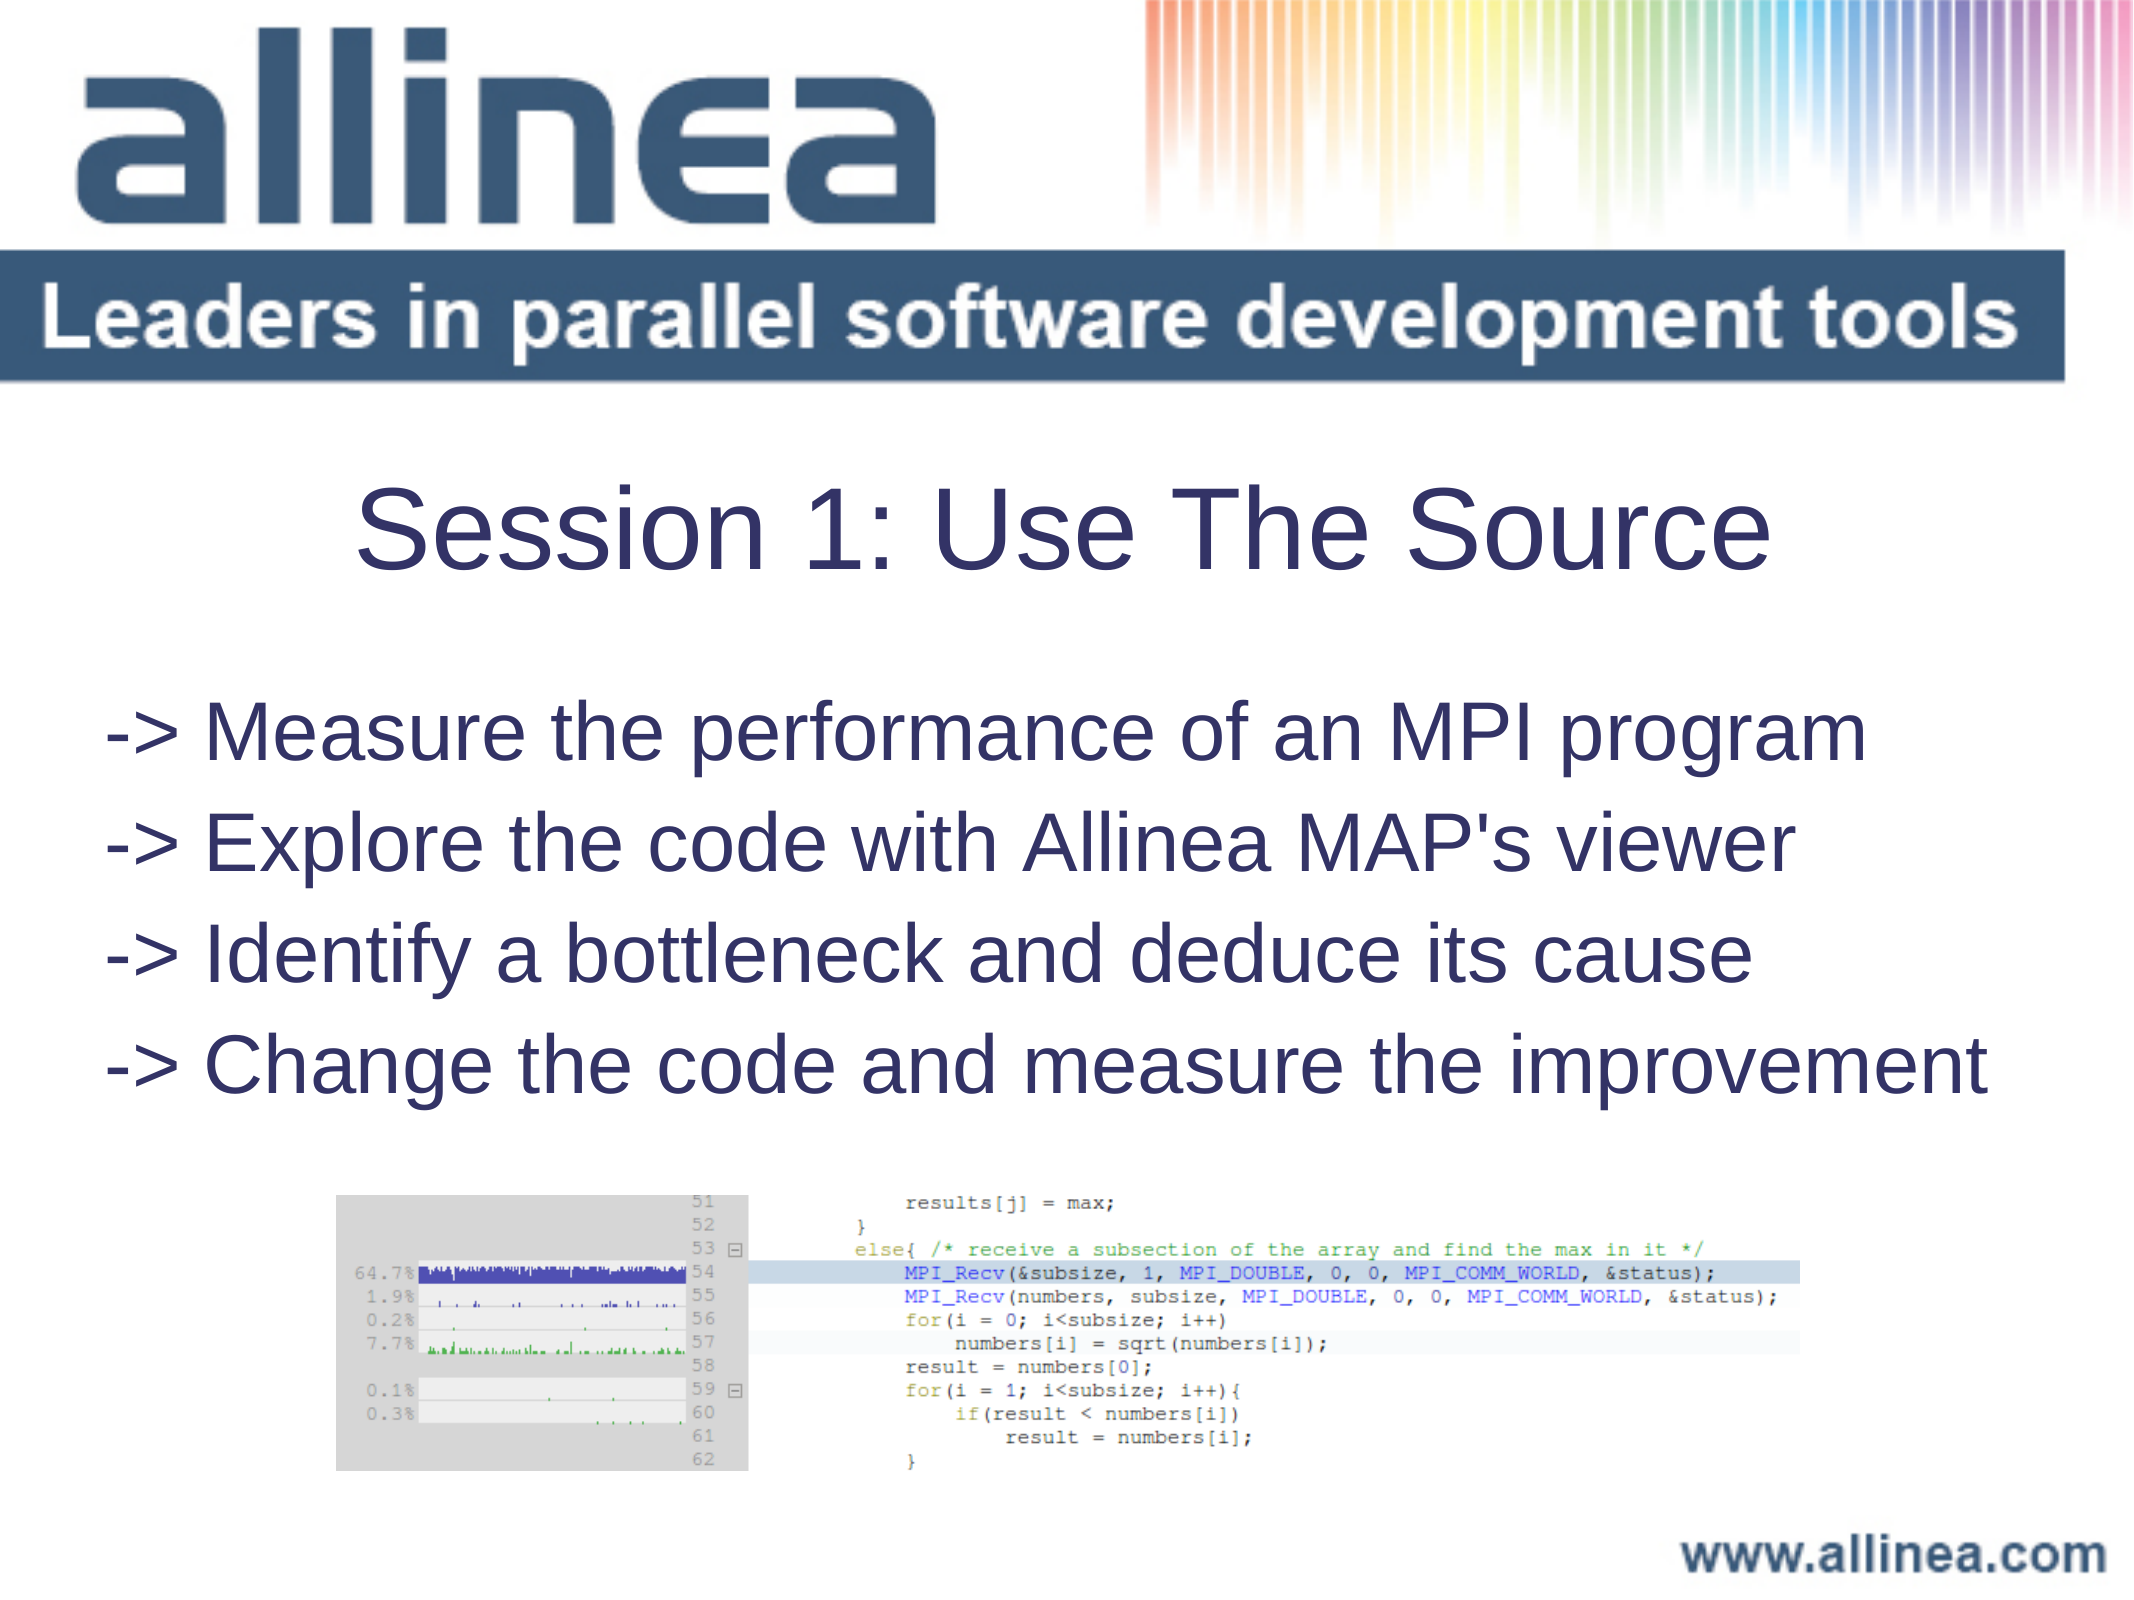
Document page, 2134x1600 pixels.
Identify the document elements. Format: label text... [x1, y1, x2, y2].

text_box -> Measure the performance of an MPI program -> Explore the code with Allinea MAP's viewer -> Identify a bottleneck and deduce its cause -> Change the code and measure the improvement [104, 678, 2026, 1113]
picture [0, 0, 2134, 1600]
text_box Session 1: Use The Source [104, 392, 2026, 661]
